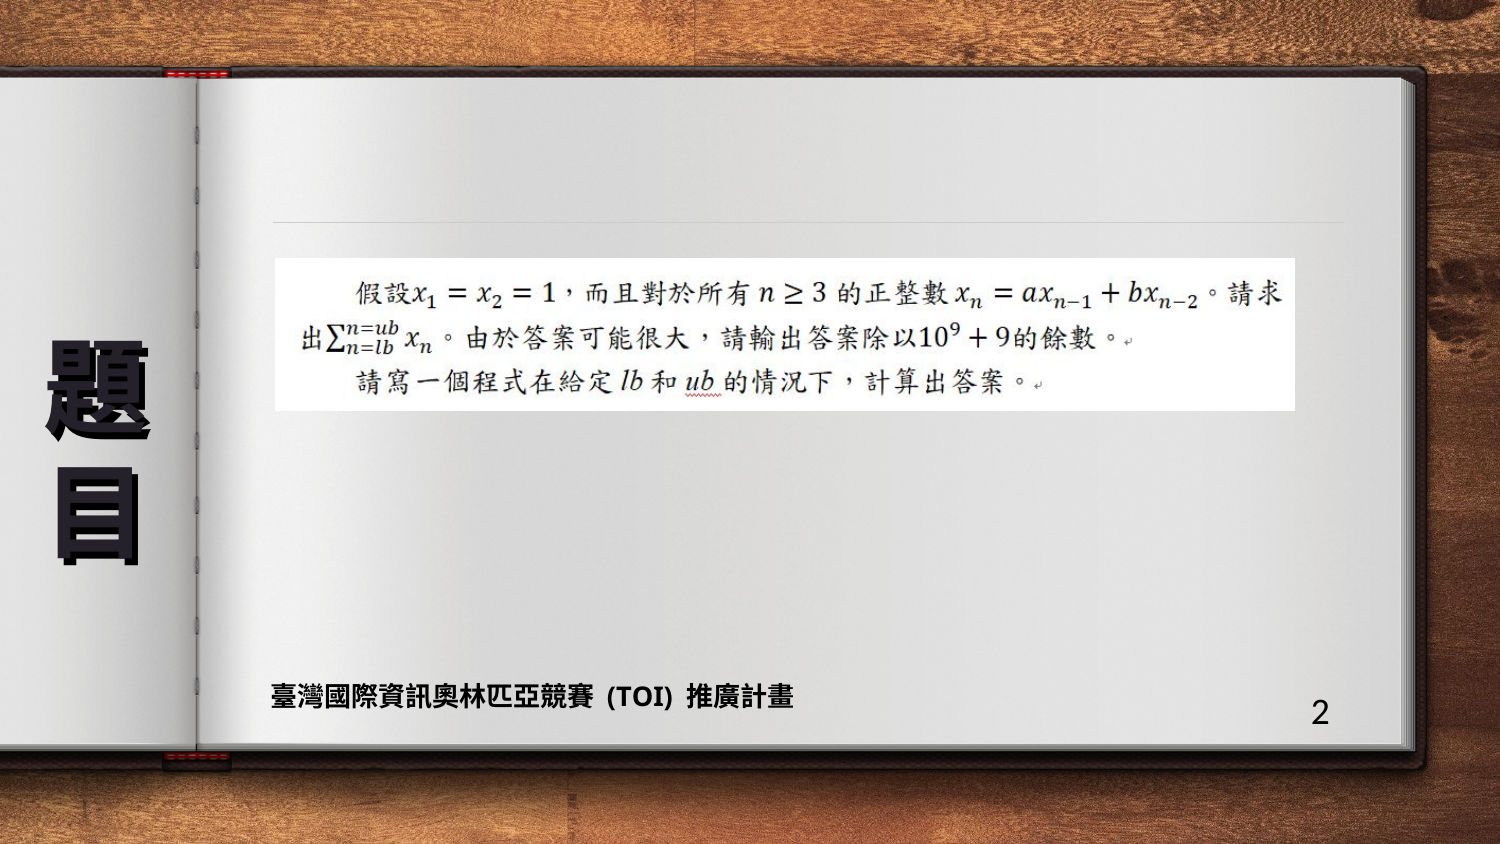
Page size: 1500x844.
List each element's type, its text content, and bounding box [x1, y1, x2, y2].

text_box 2 [1295, 672, 1386, 737]
picture [275, 258, 1295, 411]
title 題 目 [28, 306, 210, 552]
